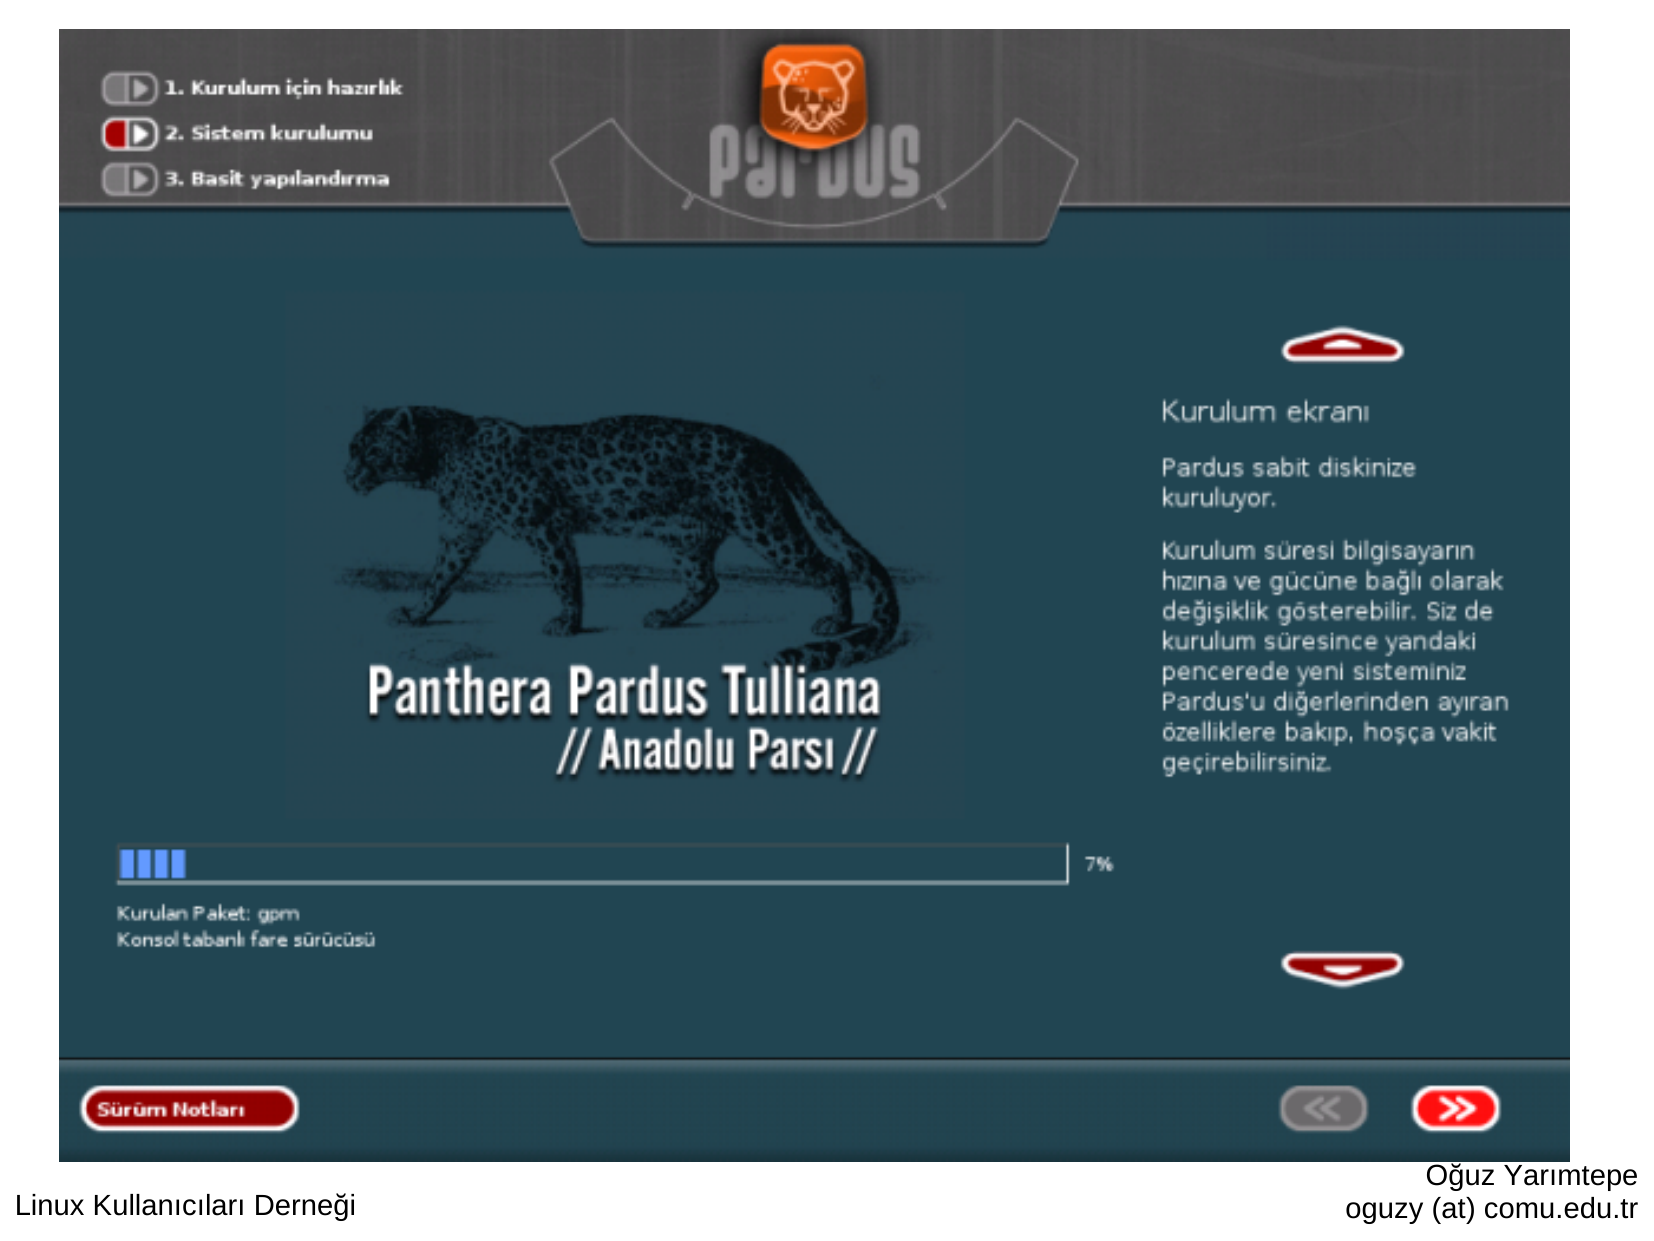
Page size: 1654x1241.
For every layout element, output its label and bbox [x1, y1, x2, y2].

picture [59, 29, 1570, 1162]
